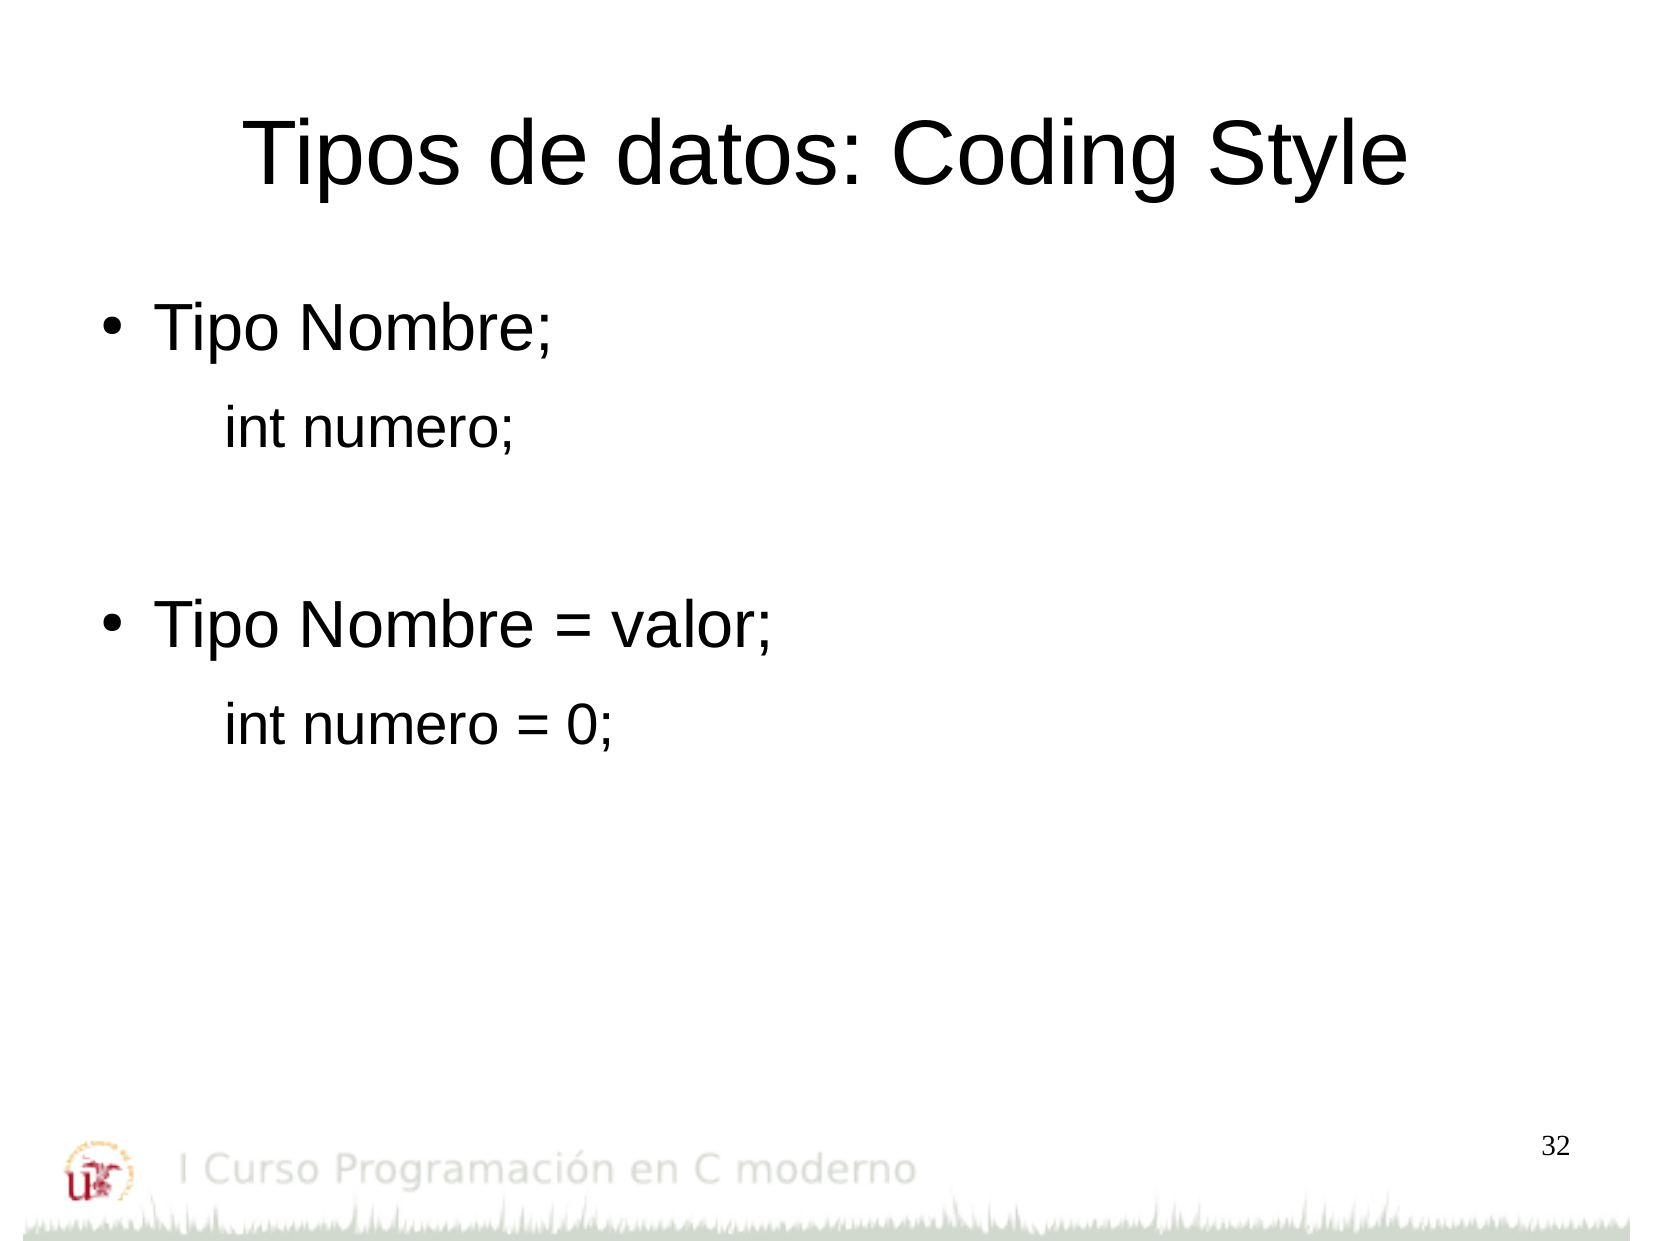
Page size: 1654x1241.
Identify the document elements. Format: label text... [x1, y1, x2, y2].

picture [23, 1136, 1630, 1241]
title Tipos de datos: Coding Style [82, 49, 1571, 257]
list Tipo Nombre; int numero; Tipo Nombre = valor; int numero = 0; [82, 290, 1538, 1010]
